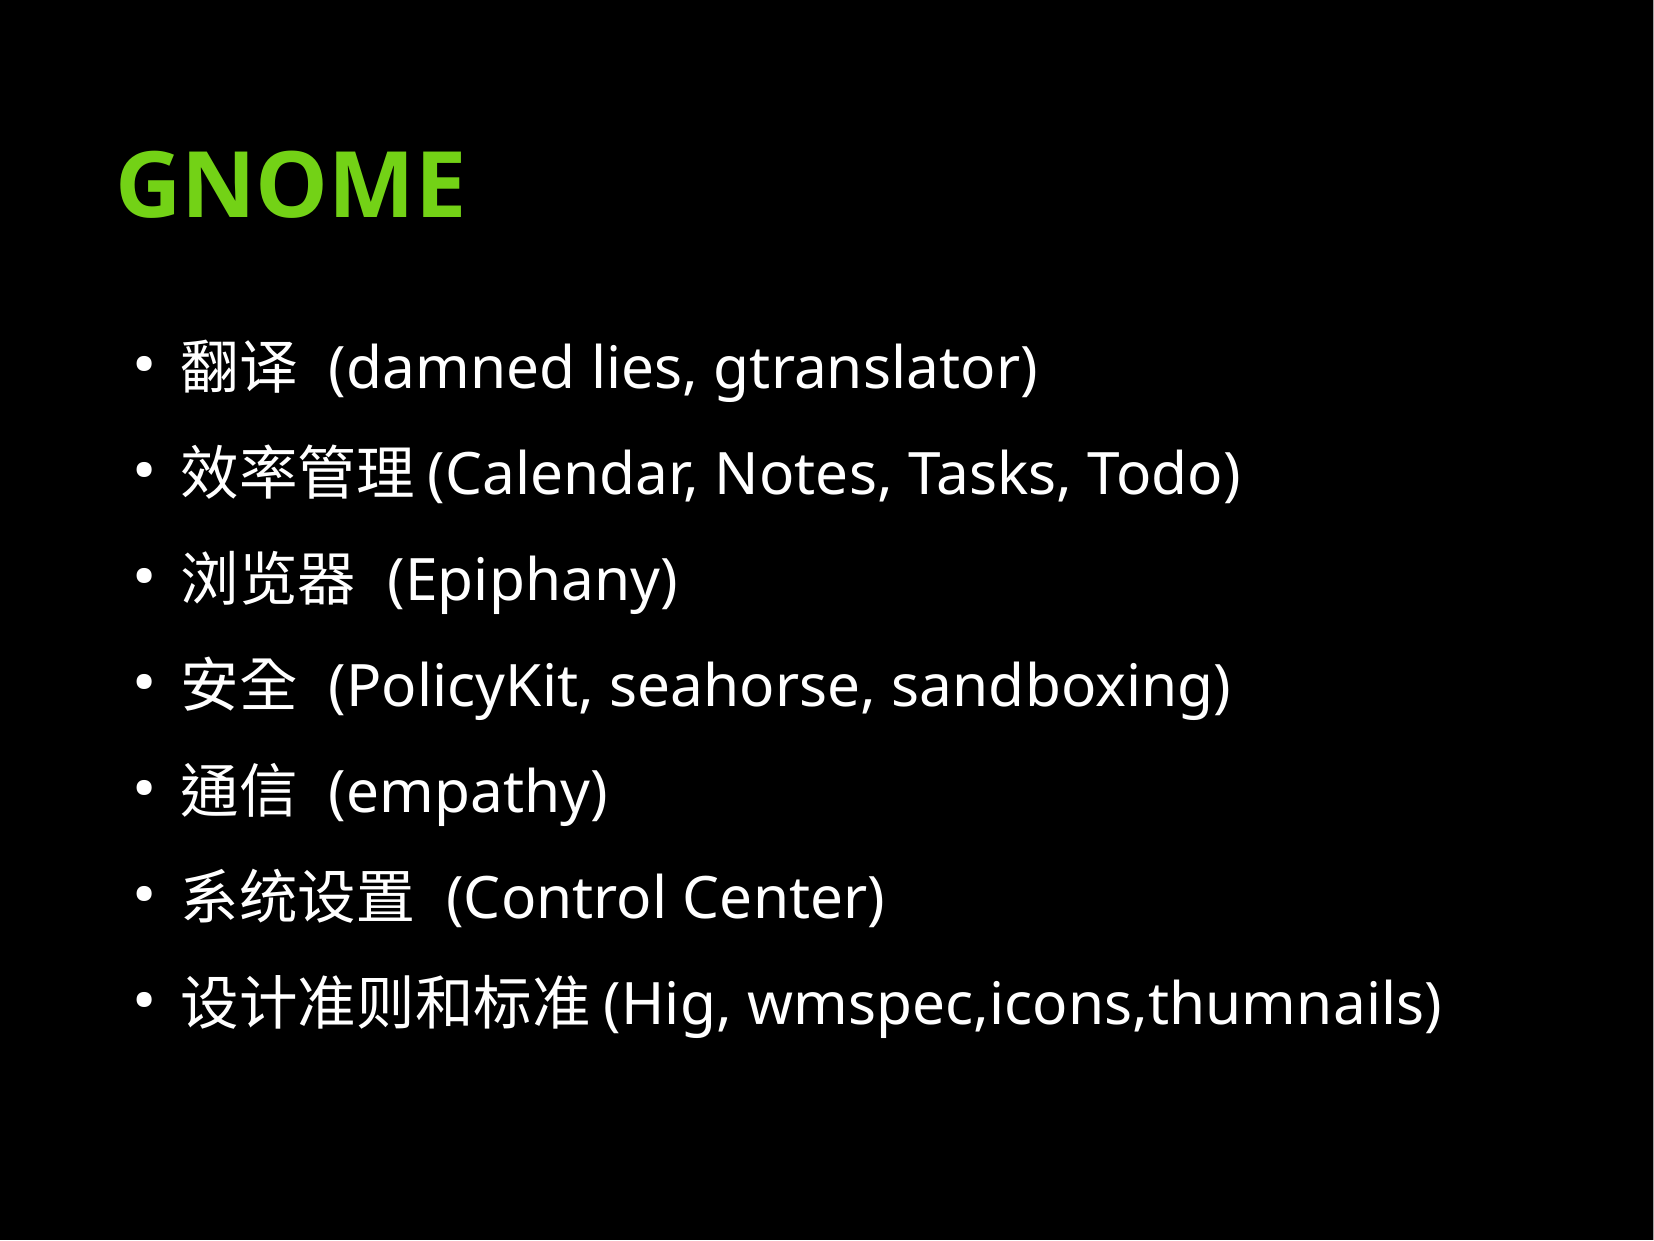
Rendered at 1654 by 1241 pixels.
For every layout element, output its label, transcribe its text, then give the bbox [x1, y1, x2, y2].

list 翻译 (damned lies, gtranslator) 效率管理(Calendar, Notes, Tasks, Todo) 浏览器 (Epiphany) 安全 (PolicyKit, seahorse, sandboxing) 通信 (empathy) 系统设置 (Control Center) 设计准则和标准(Hig, wmspec,icons,thumnails) [118, 325, 1536, 1045]
title GNOME [115, 78, 1539, 287]
